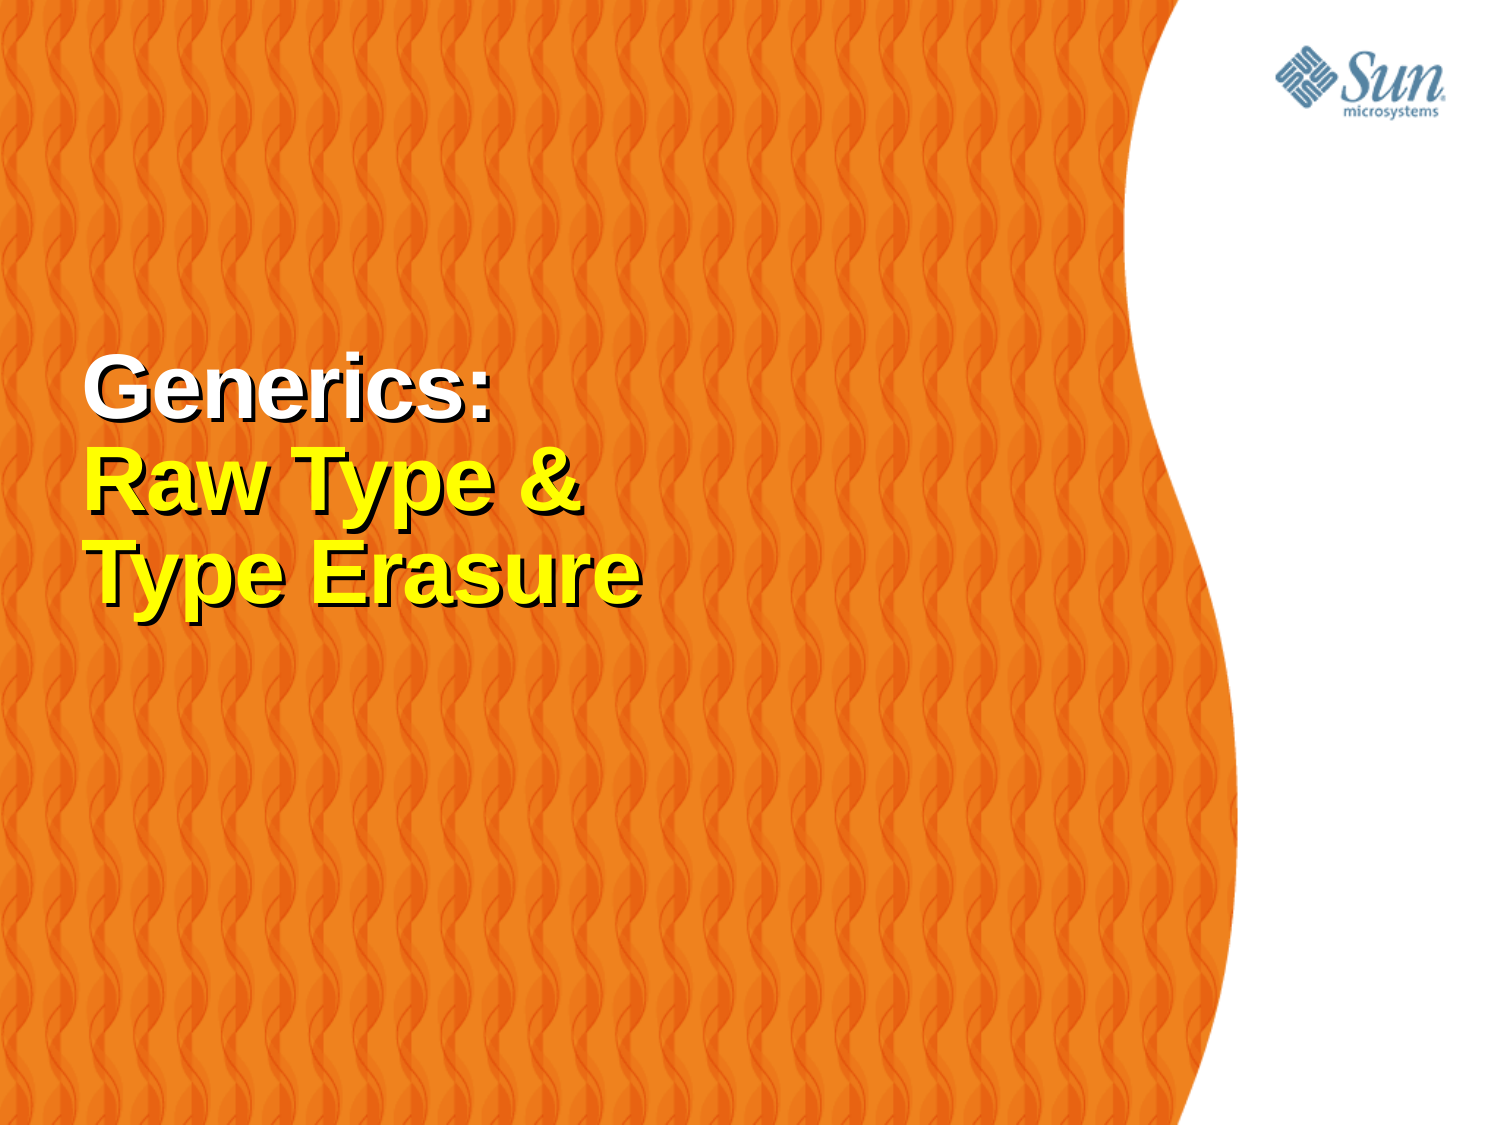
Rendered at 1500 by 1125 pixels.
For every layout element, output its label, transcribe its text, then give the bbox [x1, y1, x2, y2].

title Generics: Raw Type & Type Erasure [81, 149, 1283, 857]
picture [0, 0, 1500, 1125]
